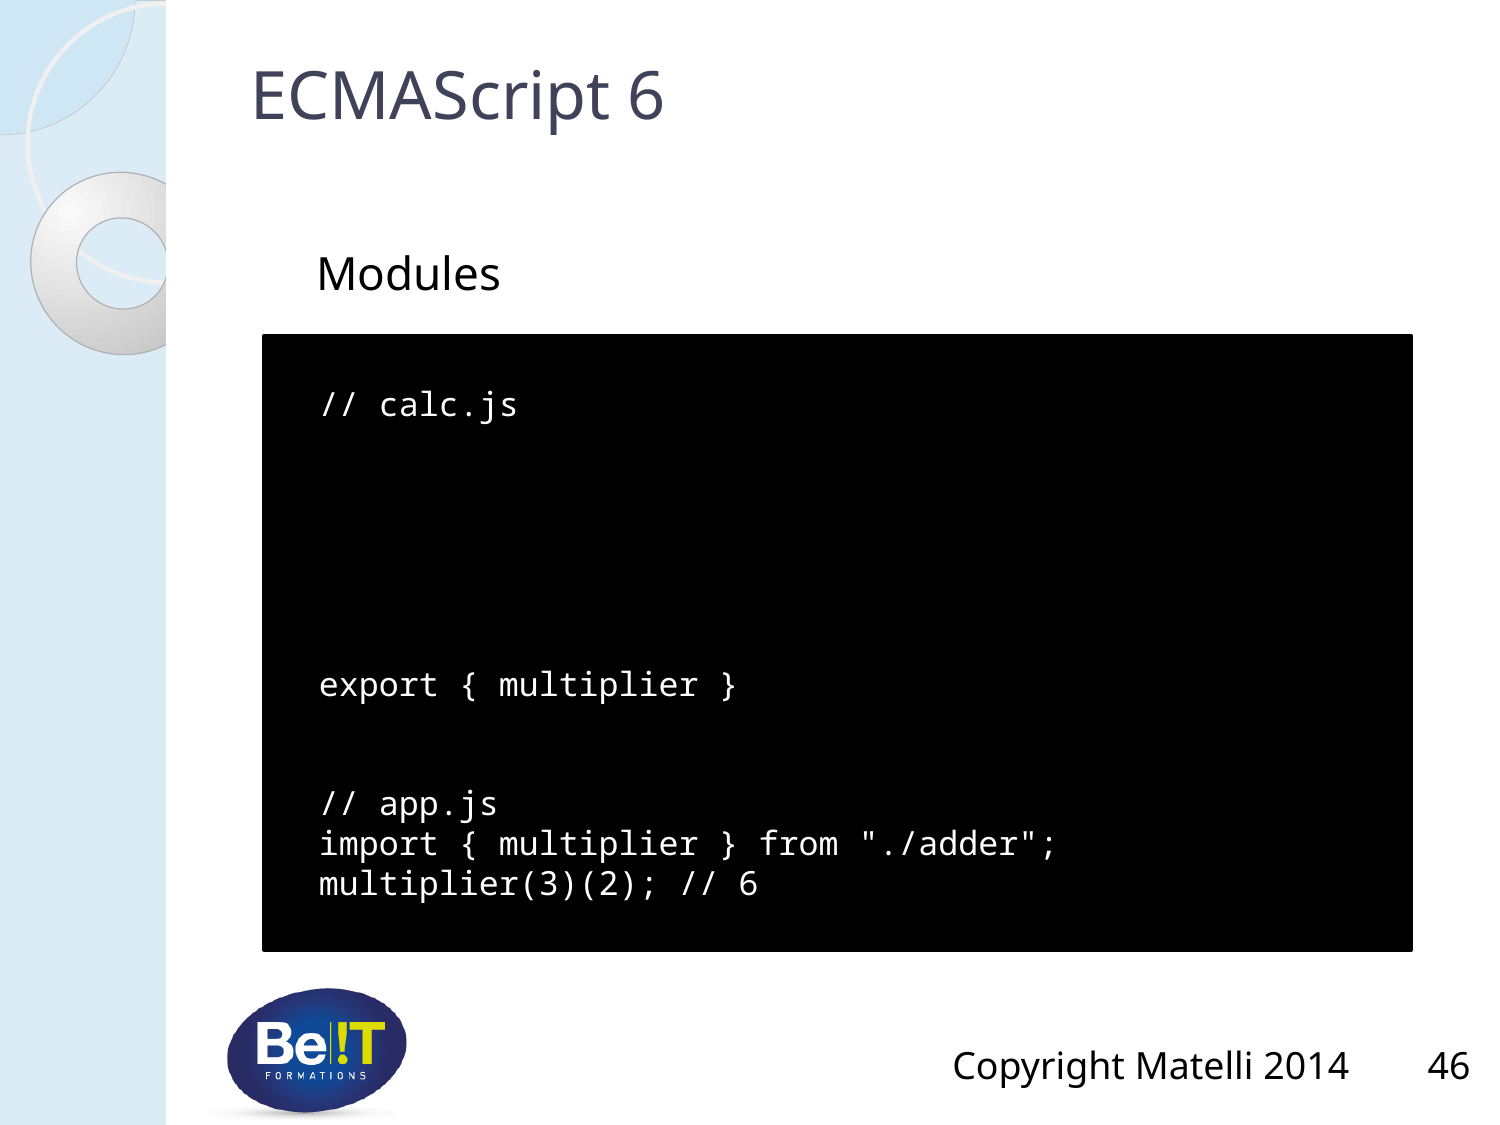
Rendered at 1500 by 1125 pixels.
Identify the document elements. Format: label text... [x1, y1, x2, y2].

text_box // calc.js var multiplier = function (x) { return function (y) { return x * y; } } export { multiplier } // app.js import { multiplier } from "./adder"; multiplier(3)(2); // 6 [264, 336, 1412, 950]
list Modules [235, 237, 1466, 1025]
title ECMAScript 6 [235, 45, 1466, 233]
picture [171, 977, 442, 1125]
footer Copyright Matelli 2014 [937, 1034, 1413, 1113]
slide_number <numéro> [1413, 1034, 1488, 1113]
